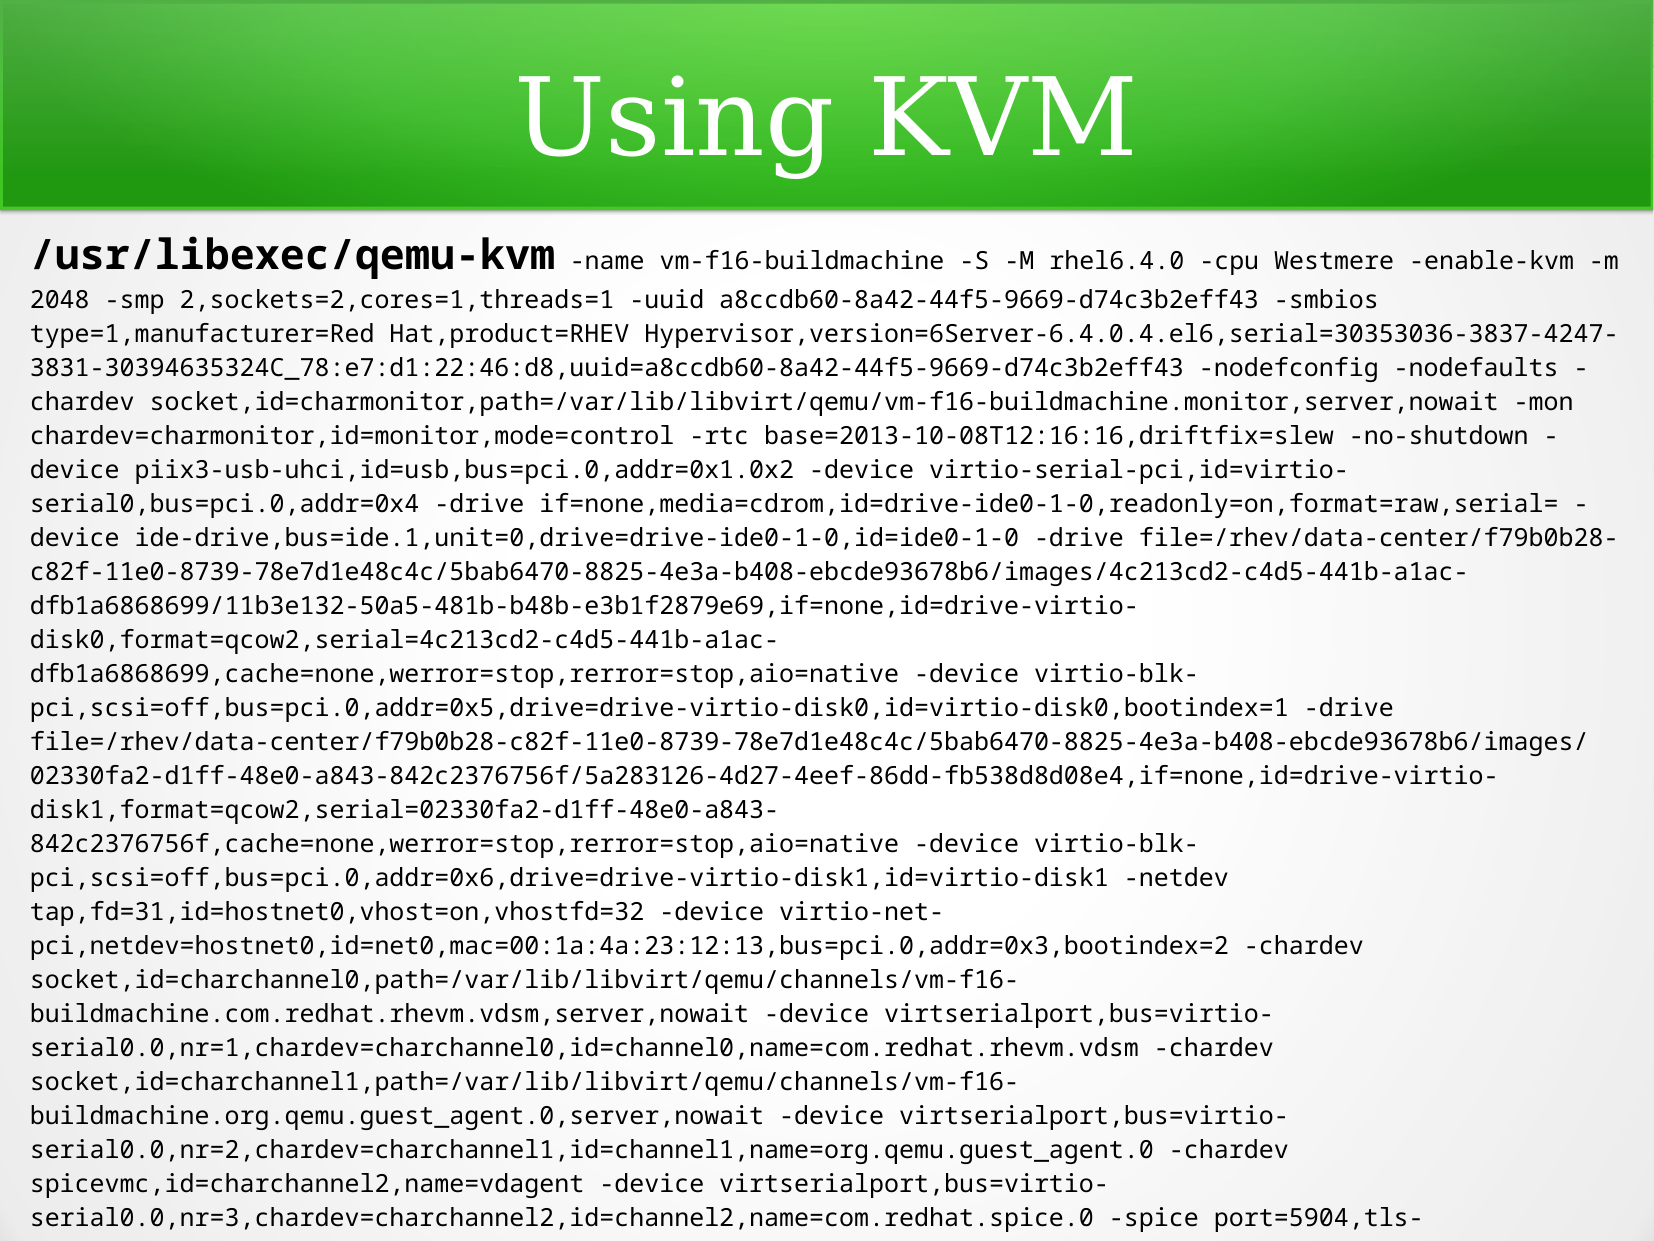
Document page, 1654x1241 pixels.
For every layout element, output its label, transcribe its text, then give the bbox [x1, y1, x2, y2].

text_box /usr/libexec/qemu-kvm -name vm-f16-buildmachine -S -M rhel6.4.0 -cpu Westmere -enable-kvm -m 2048 -smp 2,sockets=2,cores=1,threads=1 -uuid a8ccdb60-8a42-44f5-9669-d74c3b2eff43 -smbios type=1,manufacturer=Red Hat,product=RHEV Hypervisor,version=6Server-6.4.0.4.el6,serial=30353036-3837-4247-3831-30394635324C_78:e7:d1:22:46:d8,uuid=a8ccdb60-8a42-44f5-9669-d74c3b2eff43 -nodefconfig -nodefaults -chardev socket,id=charmonitor,path=/var/lib/libvirt/qemu/vm-f16-buildmachine.monitor,server,nowait -mon chardev=charmonitor,id=monitor,mode=control -rtc base=2013-10-08T12:16:16,driftfix=slew -no-shutdown -device piix3-usb-uhci,id=usb,bus=pci.0,addr=0x1.0x2 -device virtio-serial-pci,id=virtio-serial0,bus=pci.0,addr=0x4 -drive if=none,media=cdrom,id=drive-ide0-1-0,readonly=on,format=raw,serial= -device ide-drive,bus=ide.1,unit=0,drive=drive-ide0-1-0,id=ide0-1-0 -drive file=/rhev/data-center/f79b0b28-c82f-11e0-8739-78e7d1e48c4c/5bab6470-8825-4e3a-b408-ebcde93678b6/images/4c213cd2-c4d5-441b-a1ac-dfb1a6868699/11b3e132-50a5-481b-b48b-e3b1f2879e69,if=none,id=drive-virtio-disk0,format=qcow2,serial=4c213cd2-c4d5-441b-a1ac-dfb1a6868699,cache=none,werror=stop,rerror=stop,aio=native -device virtio-blk-pci,scsi=off,bus=pci.0,addr=0x5,drive=drive-virtio-disk0,id=virtio-disk0,bootindex=1 -drive file=/rhev/data-center/f79b0b28-c82f-11e0-8739-78e7d1e48c4c/5bab6470-8825-4e3a-b408-ebcde93678b6/images/02330fa2-d1ff-48e0-a843-842c2376756f/5a283126-4d27-4eef-86dd-fb538d8d08e4,if=none,id=drive-virtio-disk1,format=qcow2,serial=02330fa2-d1ff-48e0-a843-842c2376756f,cache=none,werror=stop,rerror=stop,aio=native -device virtio-blk-pci,scsi=off,bus=pci.0,addr=0x6,drive=drive-virtio-disk1,id=virtio-disk1 -netdev tap,fd=31,id=hostnet0,vhost=on,vhostfd=32 -device virtio-net-pci,netdev=hostnet0,id=net0,mac=00:1a:4a:23:12:13,bus=pci.0,addr=0x3,bootindex=2 -chardev socket,id=charchannel0,path=/var/lib/libvirt/qemu/channels/vm-f16-buildmachine.com.redhat.rhevm.vdsm,server,nowait -device virtserialport,bus=virtio-serial0.0,nr=1,chardev=charchannel0,id=channel0,name=com.redhat.rhevm.vdsm -chardev socket,id=charchannel1,path=/var/lib/libvirt/qemu/channels/vm-f16-buildmachine.org.qemu.guest_agent.0,server,nowait -device virtserialport,bus=virtio-serial0.0,nr=2,chardev=charchannel1,id=channel1,name=org.qemu.guest_agent.0 -chardev spicevmc,id=charchannel2,name=vdagent -device virtserialport,bus=virtio-serial0.0,nr=3,chardev=charchannel2,id=channel2,name=com.redhat.spice.0 -spice port=5904,tls-port=5905,addr=10.35.16.4,x509-dir=/etc/pki/vdsm/libvirt-spice,tls-channel=main,tls-channel=display,tls-channel=inputs,tls-channel=cursor,tls-channel=playback,tls-channel=record,tls-channel=smartcard,tls-channel=usbredir,seamless-migration=on -k en-us -vga qxl -global qxl-vga.ram_size=67108864 -global qxl-vga.vram_size=67108864 [15, 217, 1654, 1241]
title Using KVM [82, 47, 1571, 189]
